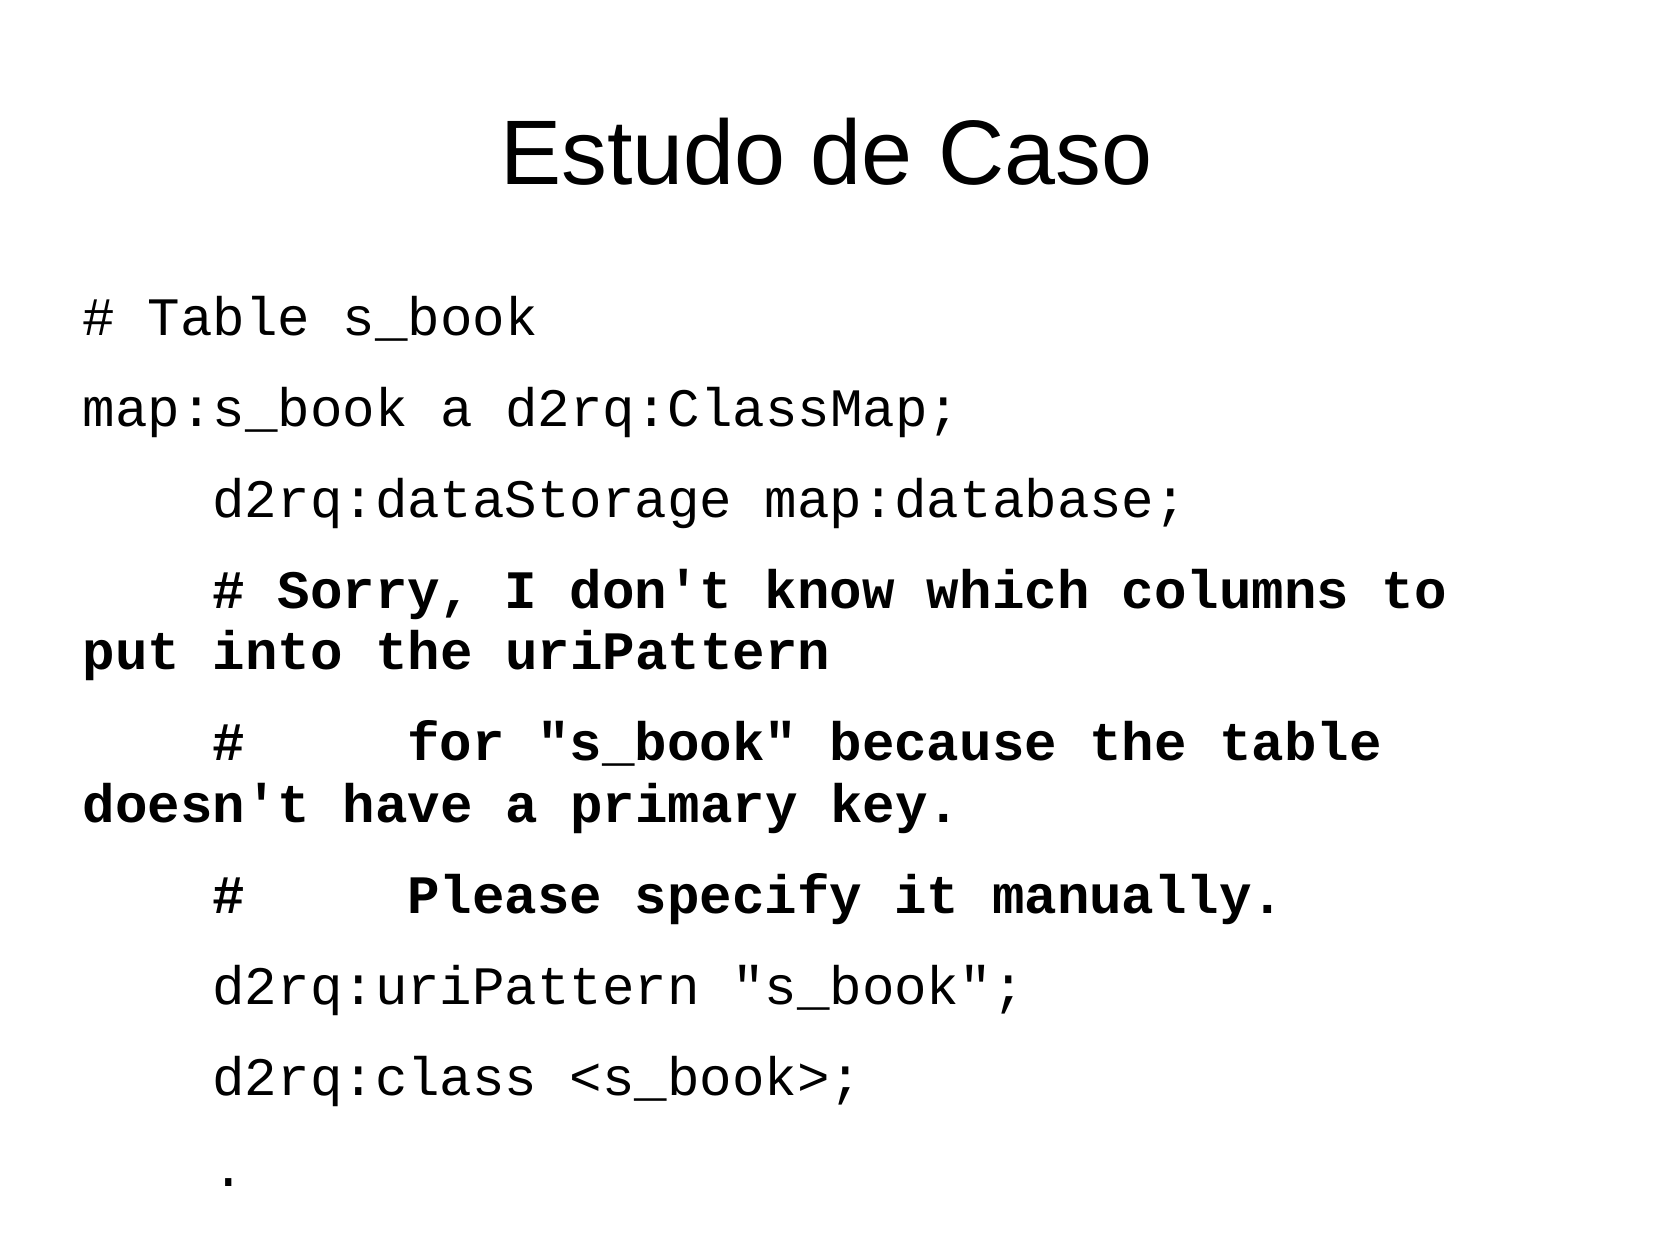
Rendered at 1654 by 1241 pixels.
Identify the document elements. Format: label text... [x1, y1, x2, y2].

list # Table s_book map:s_book a d2rq:ClassMap; d2rq:dataStorage map:database; # Sorry, I don't know which columns to put into the uriPattern # for "s_book" because the table doesn't have a primary key. # Please specify it manually. d2rq:uriPattern "s_book"; d2rq:class <s_book>; . [82, 290, 1571, 1182]
title Estudo de Caso [82, 49, 1571, 257]
